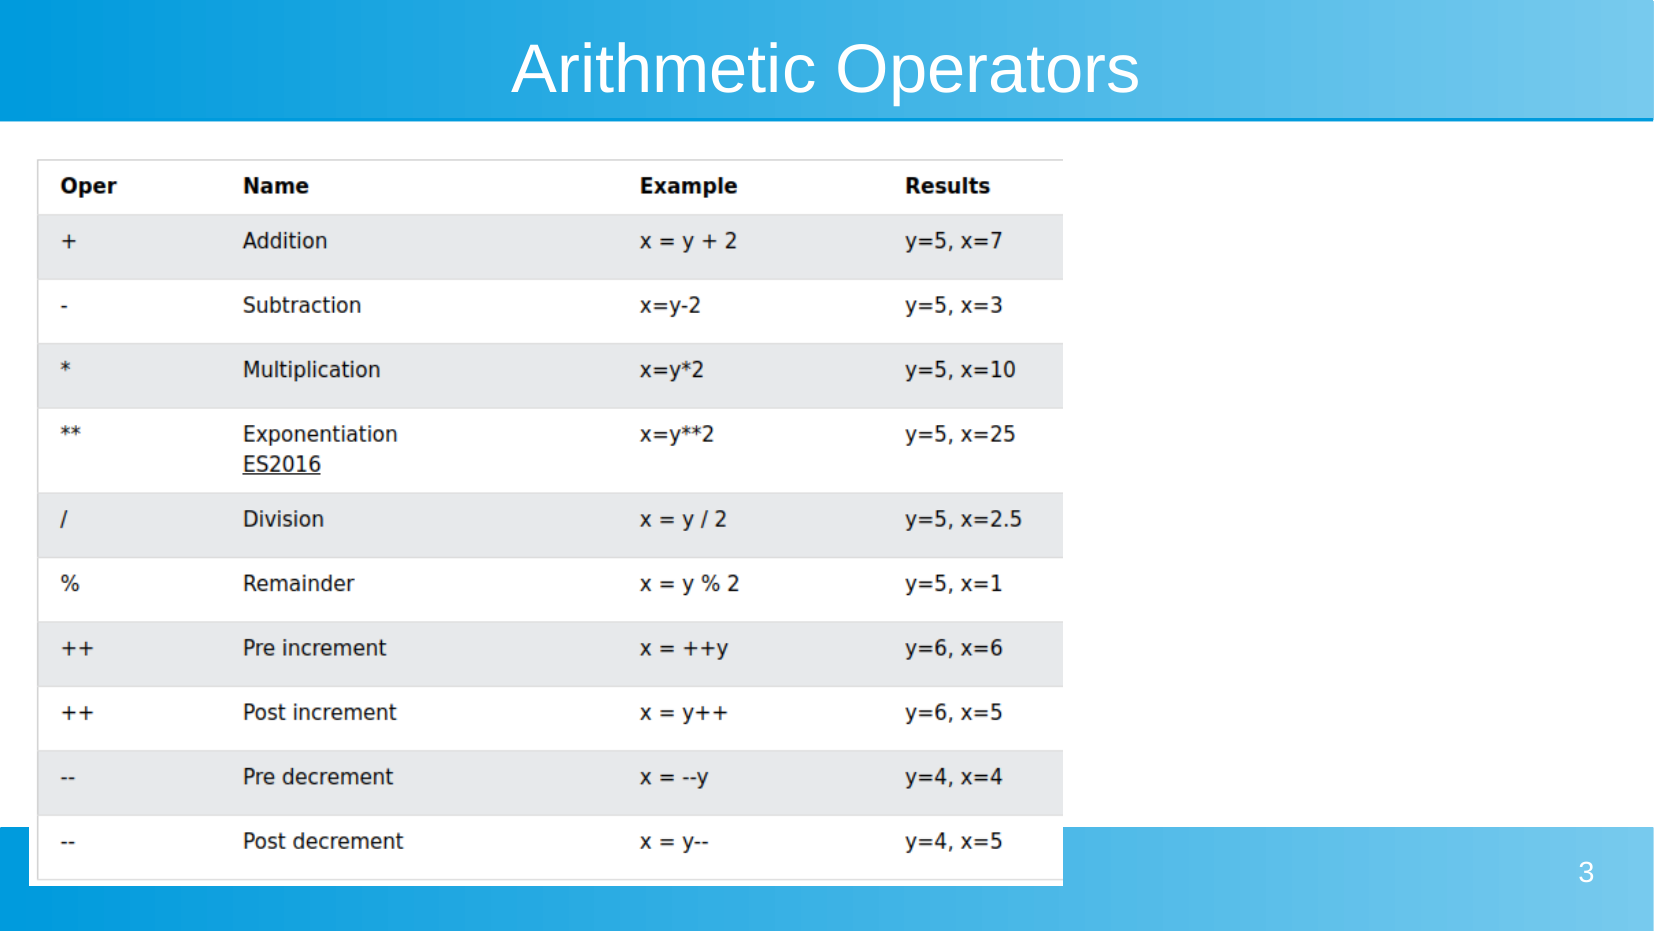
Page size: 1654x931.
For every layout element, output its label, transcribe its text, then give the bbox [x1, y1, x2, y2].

title Arithmetic Operators [59, 29, 1595, 108]
picture [29, 143, 1063, 886]
